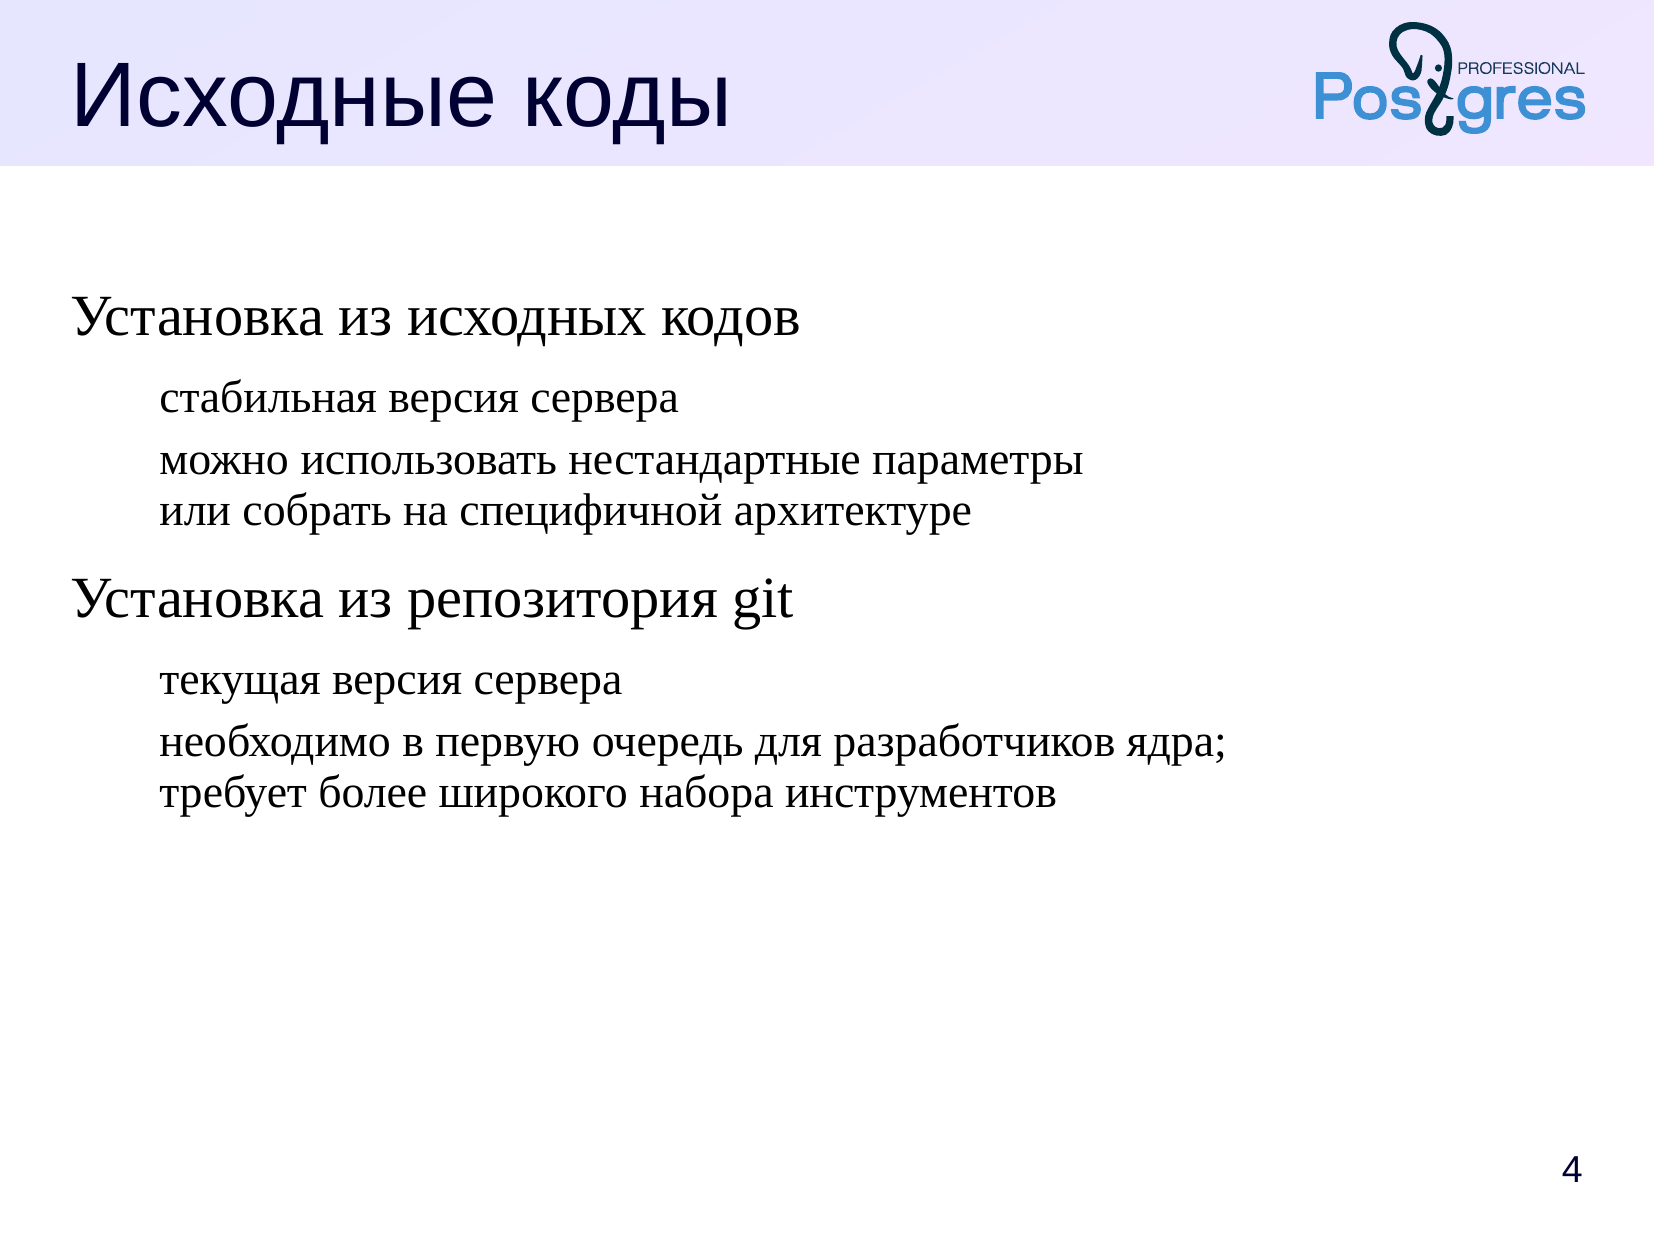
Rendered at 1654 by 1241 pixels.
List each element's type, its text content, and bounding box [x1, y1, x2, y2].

title Исходные коды [70, 43, 1241, 147]
list Установка из исходных кодов стабильная версия сервера можно использовать нестандартные параметры или собрать на специфичной архитектуре Установка из репозитория git текущая версия сервера необходимо в первую очередь для разработчиков ядра; требует более широкого набора инструментов [70, 283, 1583, 1134]
